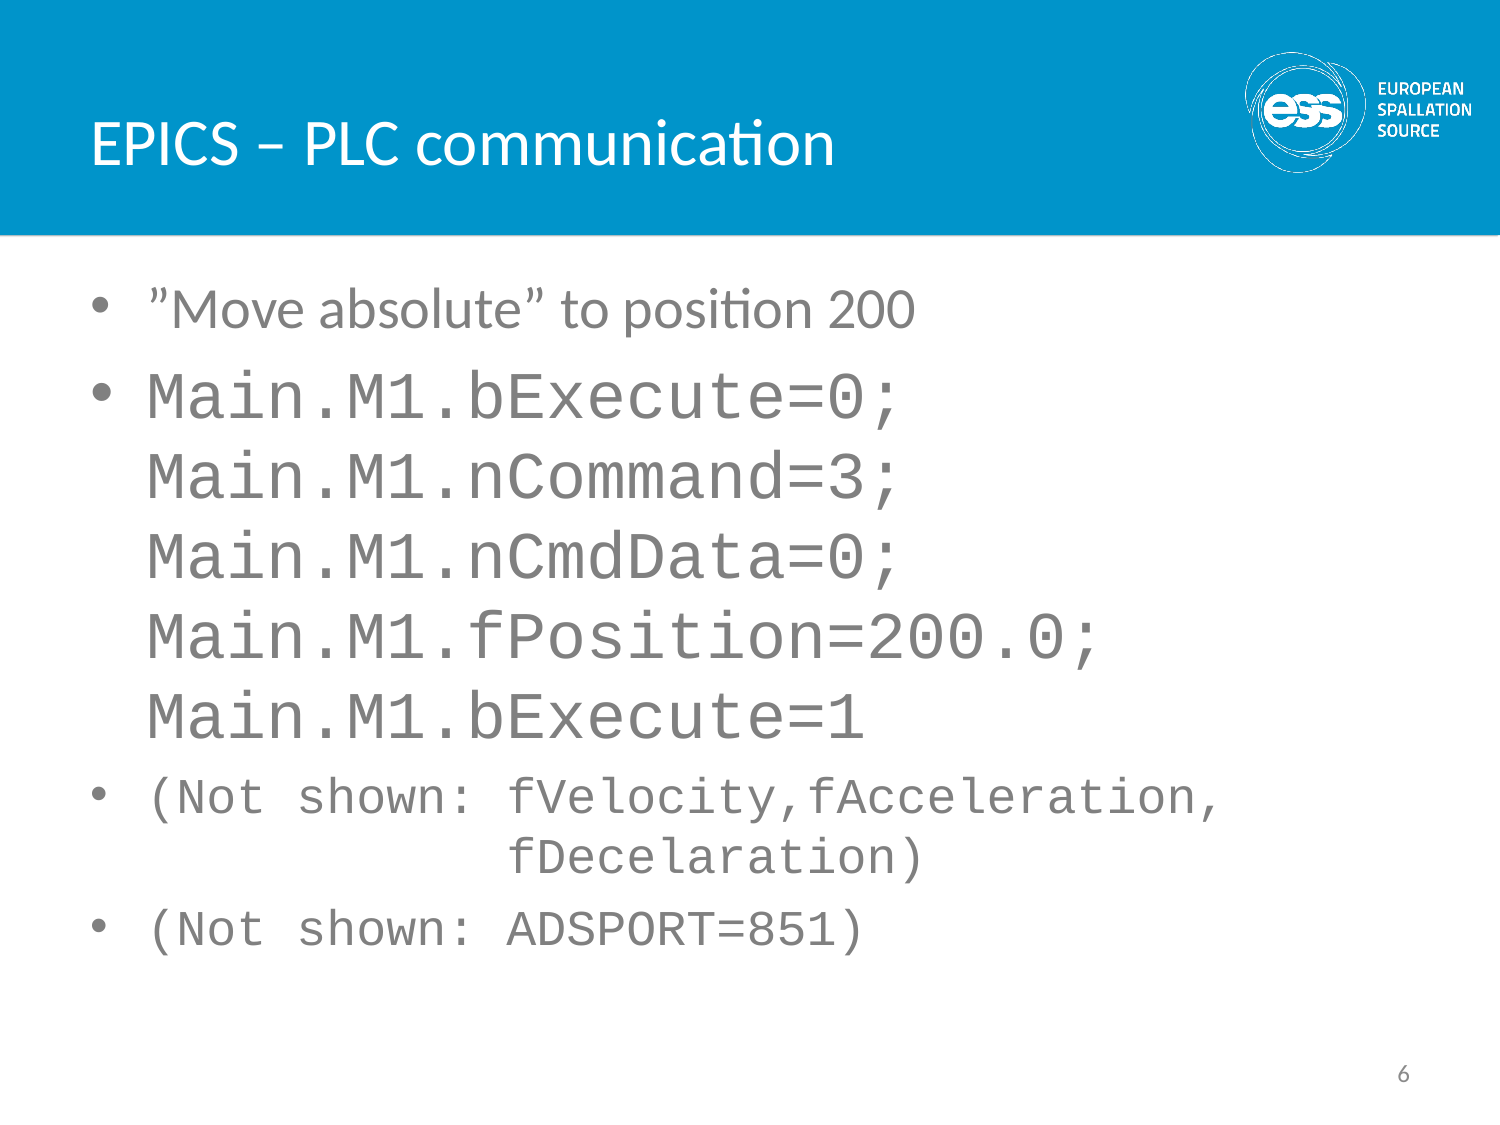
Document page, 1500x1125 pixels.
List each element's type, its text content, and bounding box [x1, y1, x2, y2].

picture [1409, 104, 1415, 115]
picture [1422, 125, 1428, 134]
picture [1389, 104, 1393, 115]
picture [1454, 83, 1458, 94]
picture [1443, 86, 1450, 93]
title EPICS – PLC communication [75, 45, 1247, 233]
picture [1423, 83, 1430, 94]
picture [1432, 125, 1438, 136]
picture [1418, 104, 1423, 115]
picture [1436, 104, 1444, 115]
picture [1264, 94, 1342, 127]
picture [1398, 109, 1406, 115]
picture [1400, 83, 1407, 94]
slide_number <number> [1074, 1042, 1425, 1103]
list ”Move absolute” to position 200 Main.M1.bExecute=0; Main.M1.nCommand=3; Main.M1.nCmdData=0; Main.M1.fPosition=200.0; Main.M1.bExecute=1 (Not shown: fVelocity,fAcceleration, fDecelaration) (Not shown: ADSPORT=851) [75, 262, 1425, 1005]
picture [1379, 83, 1385, 94]
